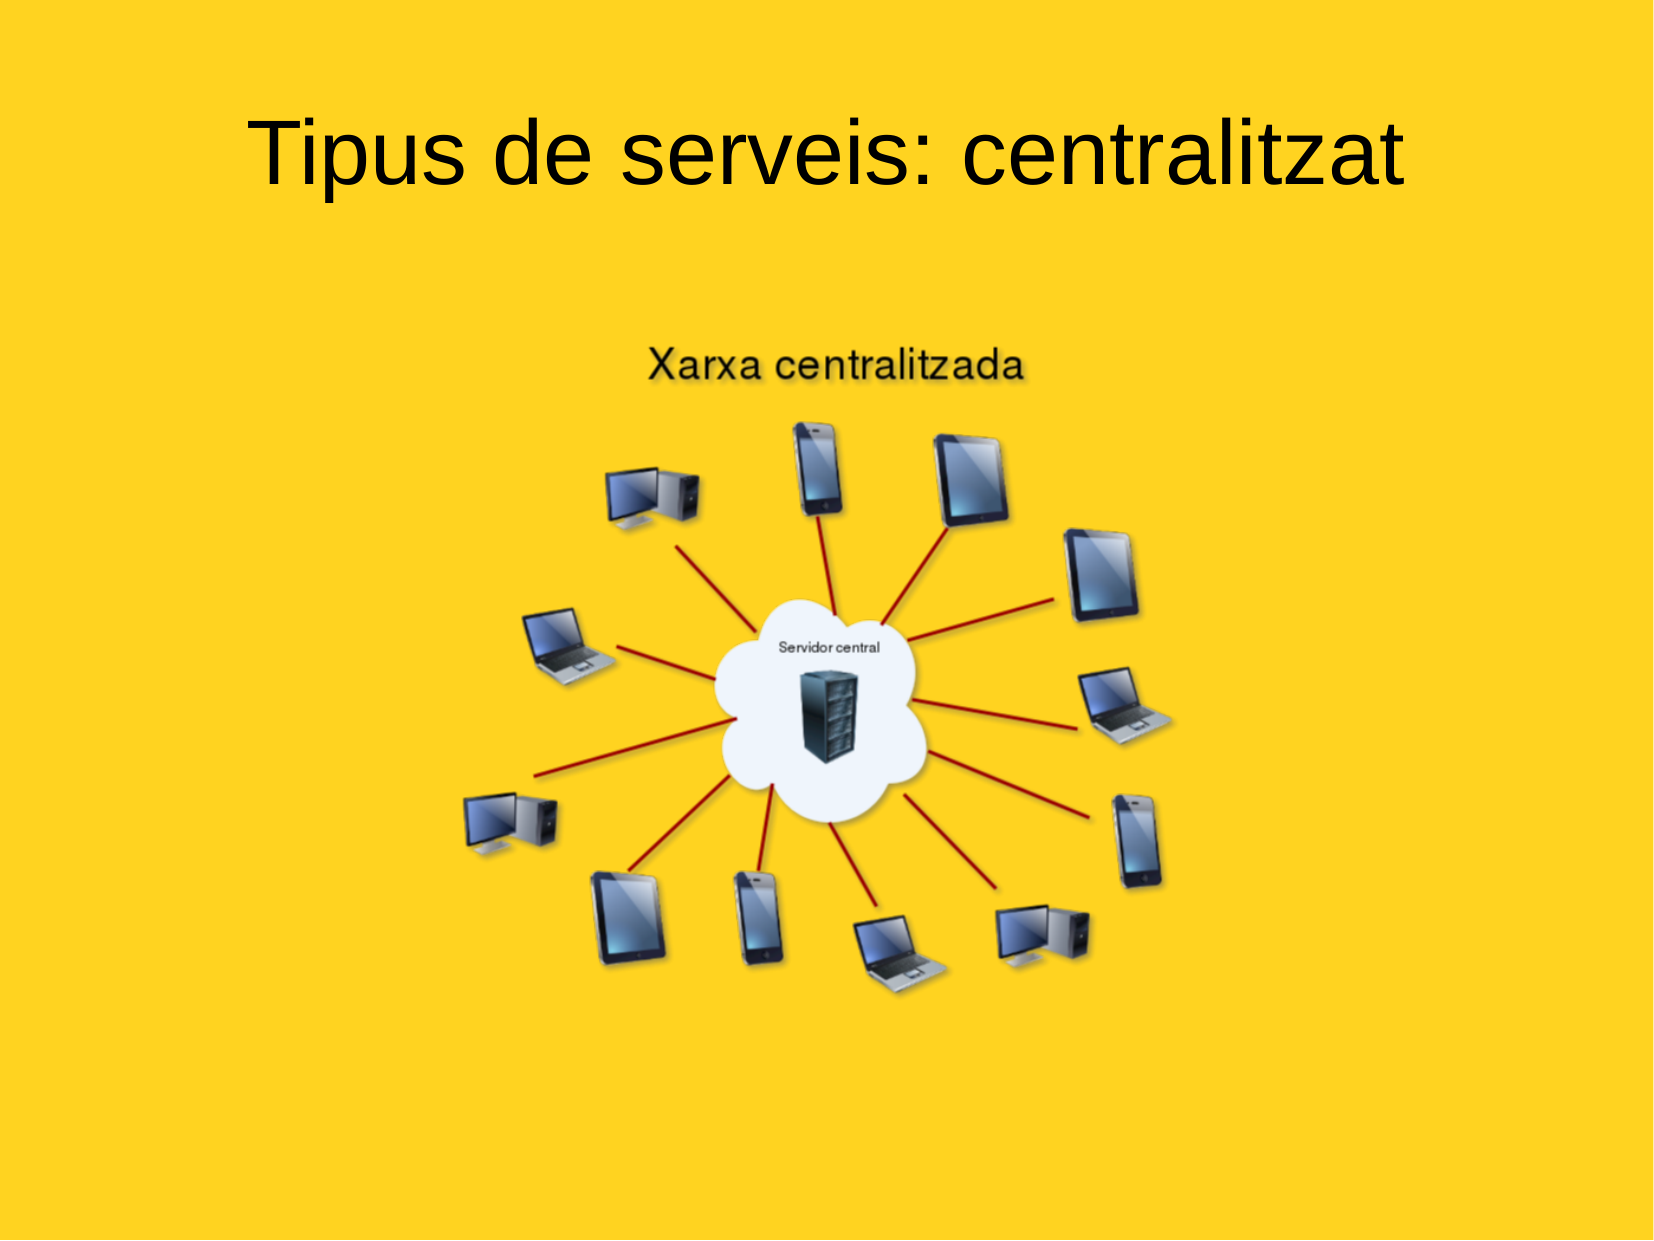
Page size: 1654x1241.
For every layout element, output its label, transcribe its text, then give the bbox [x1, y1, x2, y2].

picture [461, 290, 1193, 1010]
title Tipus de serveis: centralitzat [82, 49, 1571, 257]
